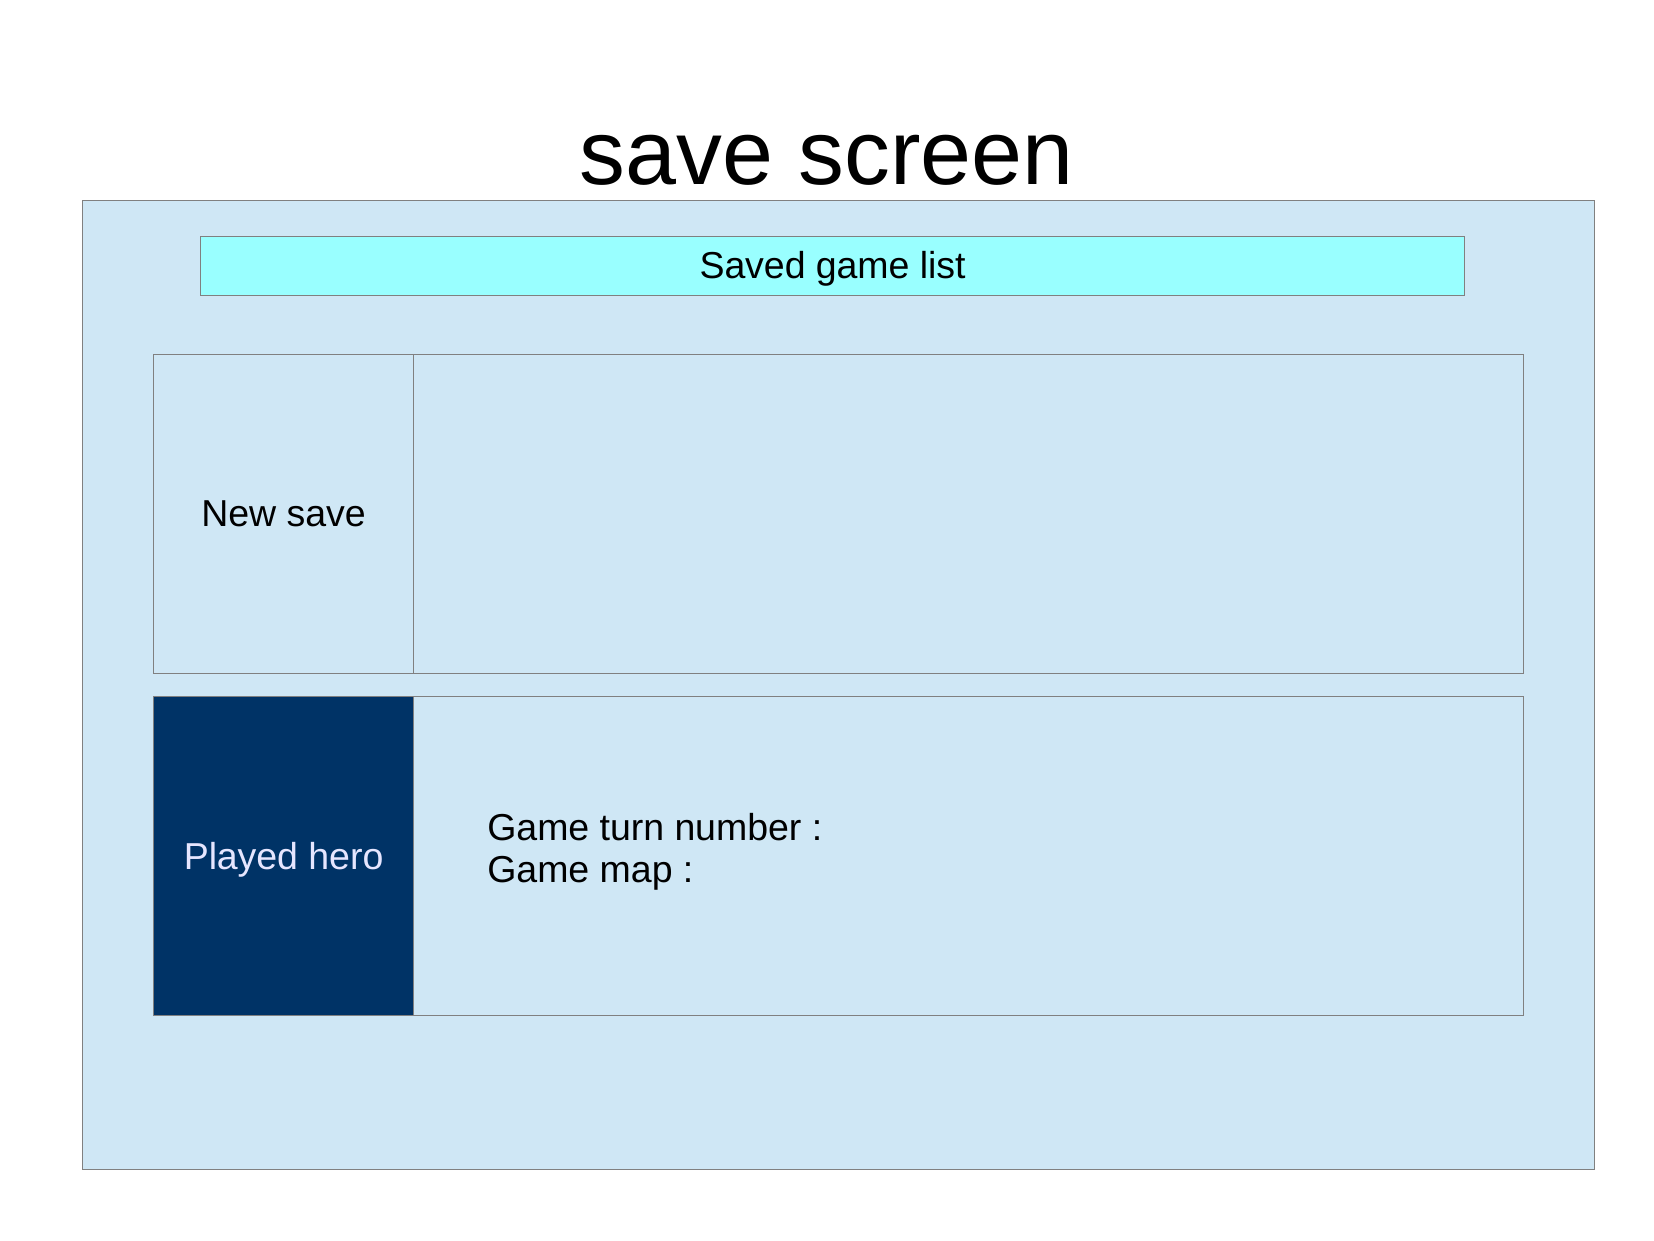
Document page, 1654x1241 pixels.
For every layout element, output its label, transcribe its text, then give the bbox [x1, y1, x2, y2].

text_box [82, 200, 1595, 1170]
text_box New save [153, 354, 414, 674]
title save screen [82, 49, 1571, 200]
text_box Game turn number : Game map : [472, 798, 1477, 898]
text_box Played hero [153, 696, 414, 1016]
text_box Saved game list [200, 236, 1465, 296]
